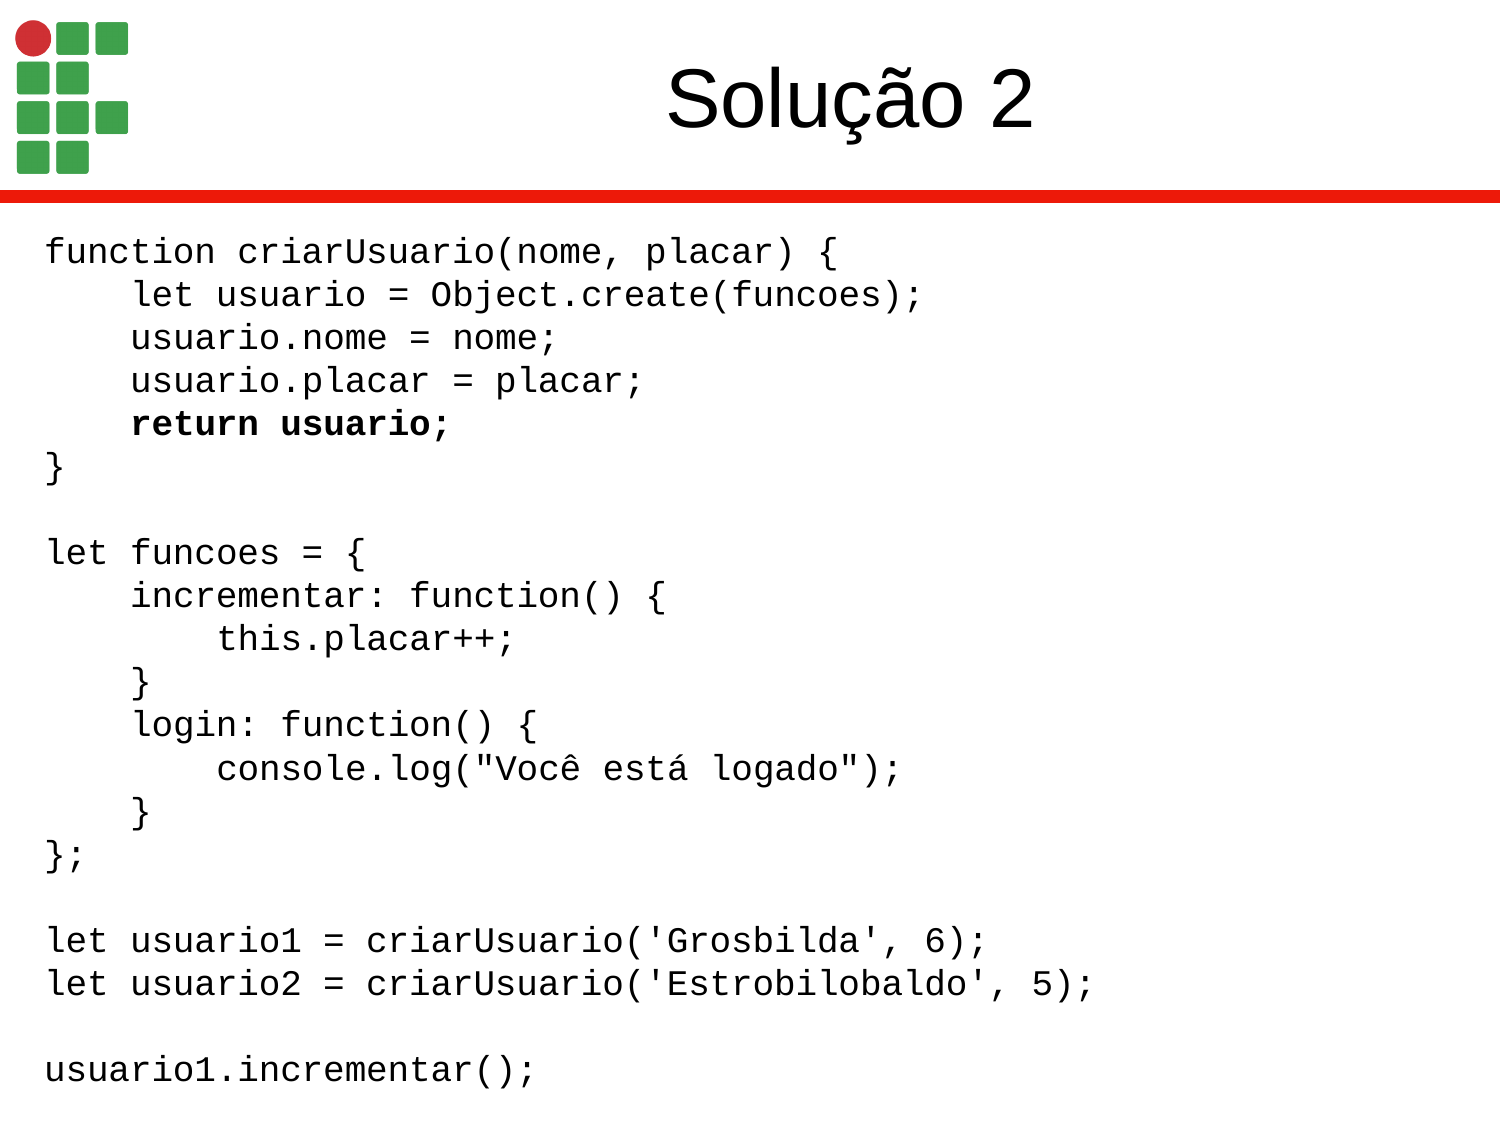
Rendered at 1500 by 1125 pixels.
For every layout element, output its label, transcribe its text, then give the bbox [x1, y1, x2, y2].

title Solução 2 [230, 0, 1471, 202]
picture [14, 16, 130, 178]
list function criarUsuario(nome, placar) { let usuario = Object.create(funcoes); usuario.nome = nome; usuario.placar = placar; return usuario; } let funcoes = { incrementar: function() { this.placar++; } login: function() { console.log("Você está logado"); } }; let usuario1 = criarUsuario('Grosbilda', 6); let usuario2 = criarUsuario('Estrobilobaldo', 5); usuario1.incrementar(); [29, 219, 1471, 1099]
